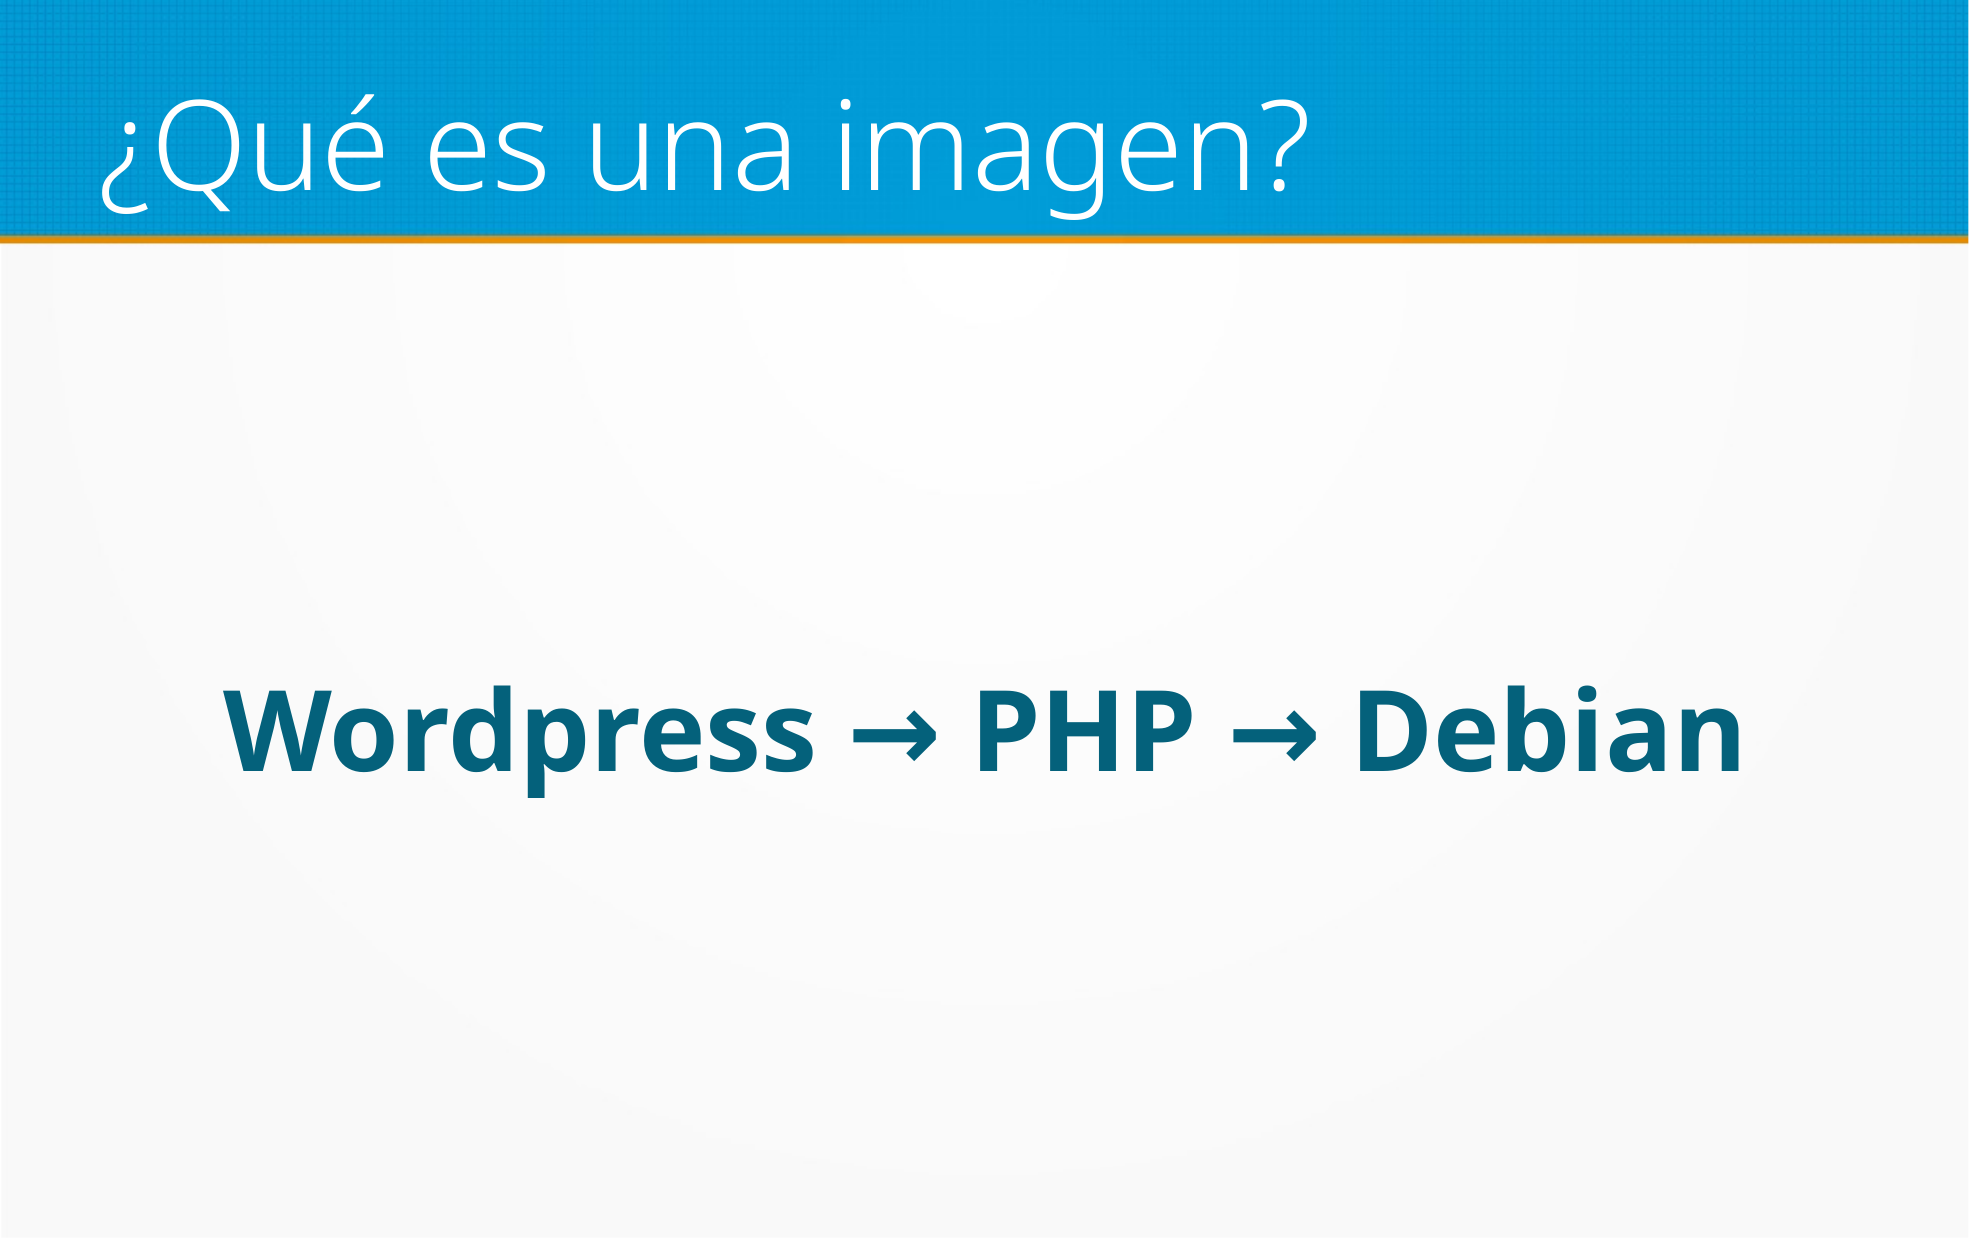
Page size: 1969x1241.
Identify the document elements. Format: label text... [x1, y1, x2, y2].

title ¿Qué es una imagen? [98, 19, 1870, 227]
subtitle Wordpress → PHP → Debian [105, 435, 1867, 1021]
picture [0, 233, 1969, 1241]
